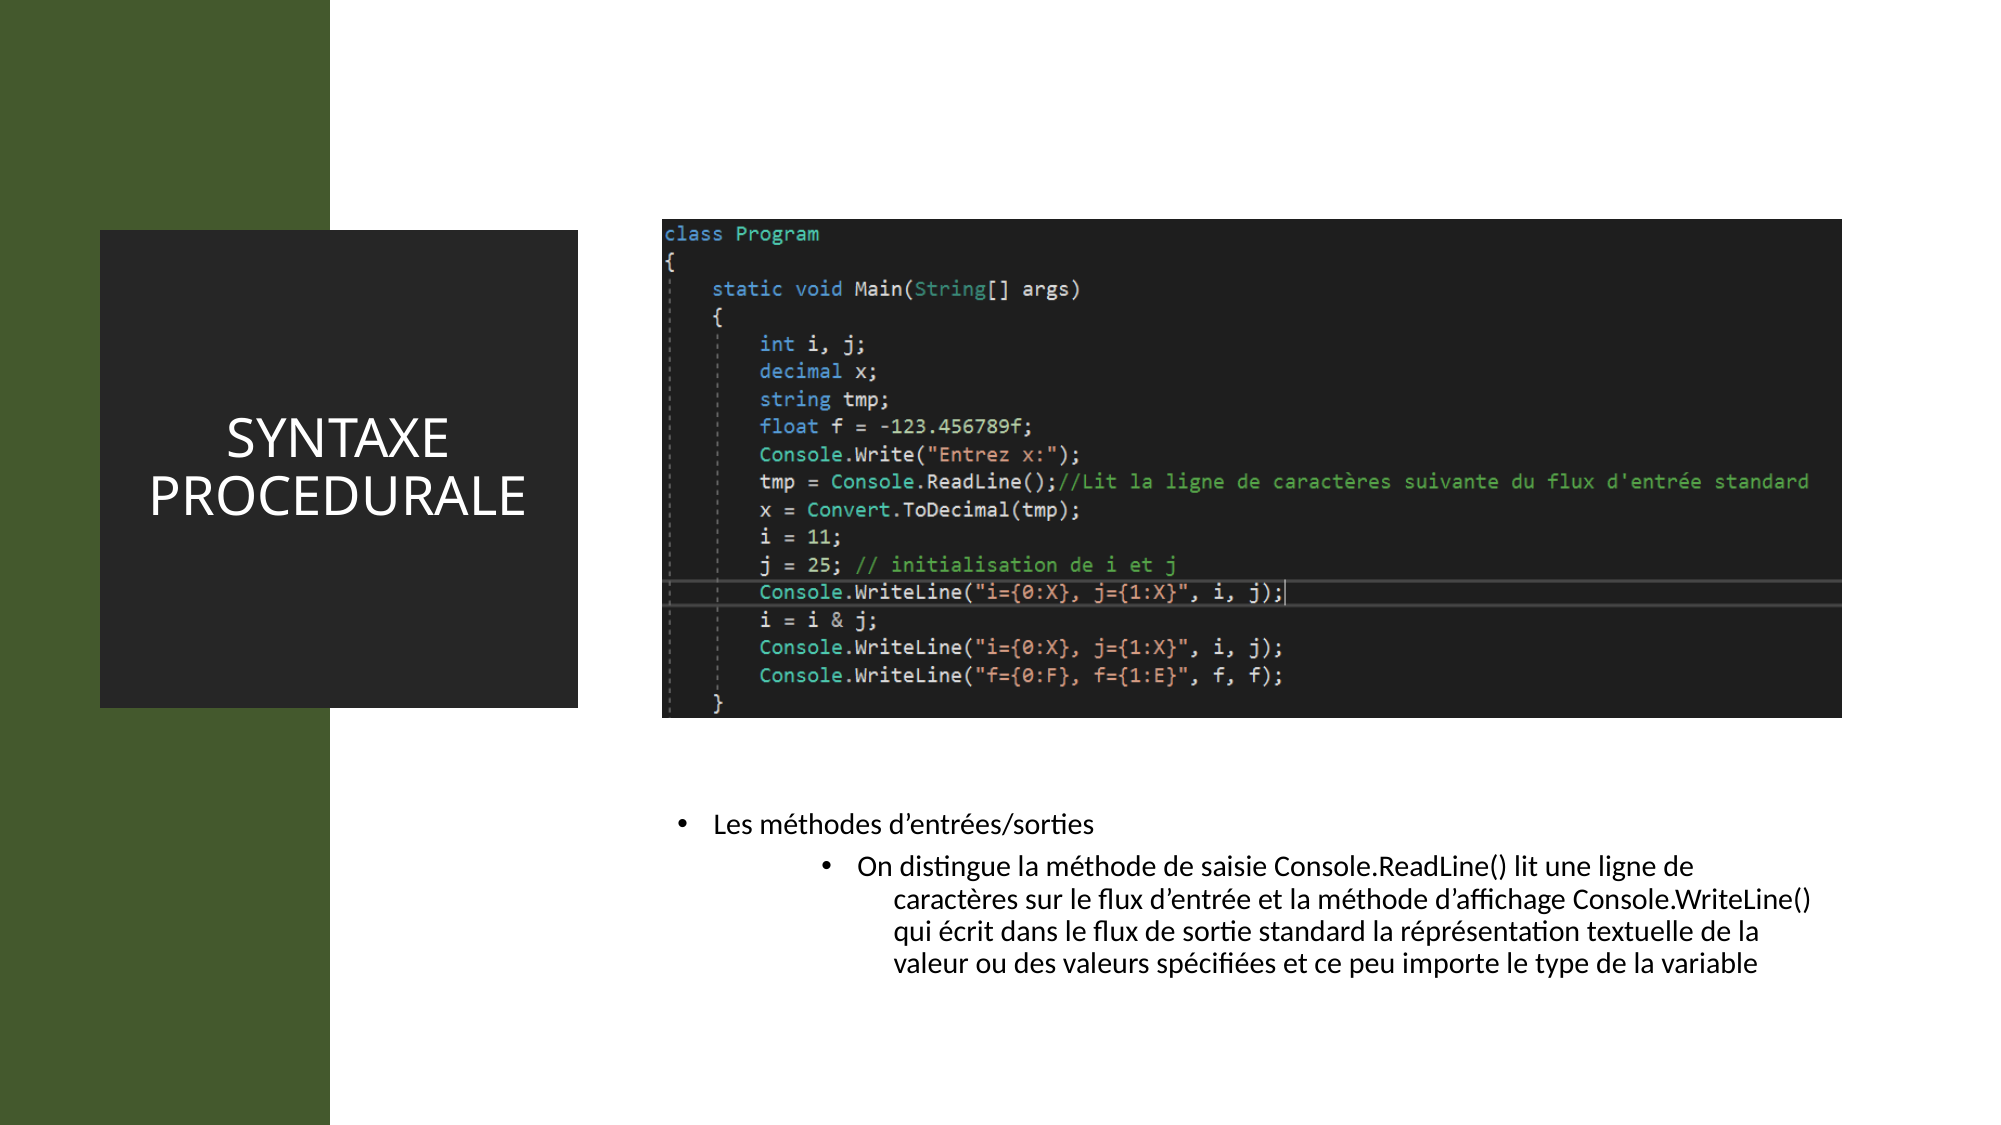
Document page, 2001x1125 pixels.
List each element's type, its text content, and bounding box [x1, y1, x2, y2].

title SYNTAXE PROCEDURALE [113, 243, 564, 694]
picture [662, 219, 1842, 719]
list Les méthodes d’entrées/sorties On distingue la méthode de saisie Console.ReadLine() lit une ligne de caractères sur le flux d’entrée et la méthode d’affichage Console.WriteLine() qui écrit dans le flux de sortie standard la réprésentation textuelle de la valeur ou des valeurs spécifiées et ce peu importe le type de la variable [662, 801, 1842, 1014]
text_box [0, 0, 330, 1125]
